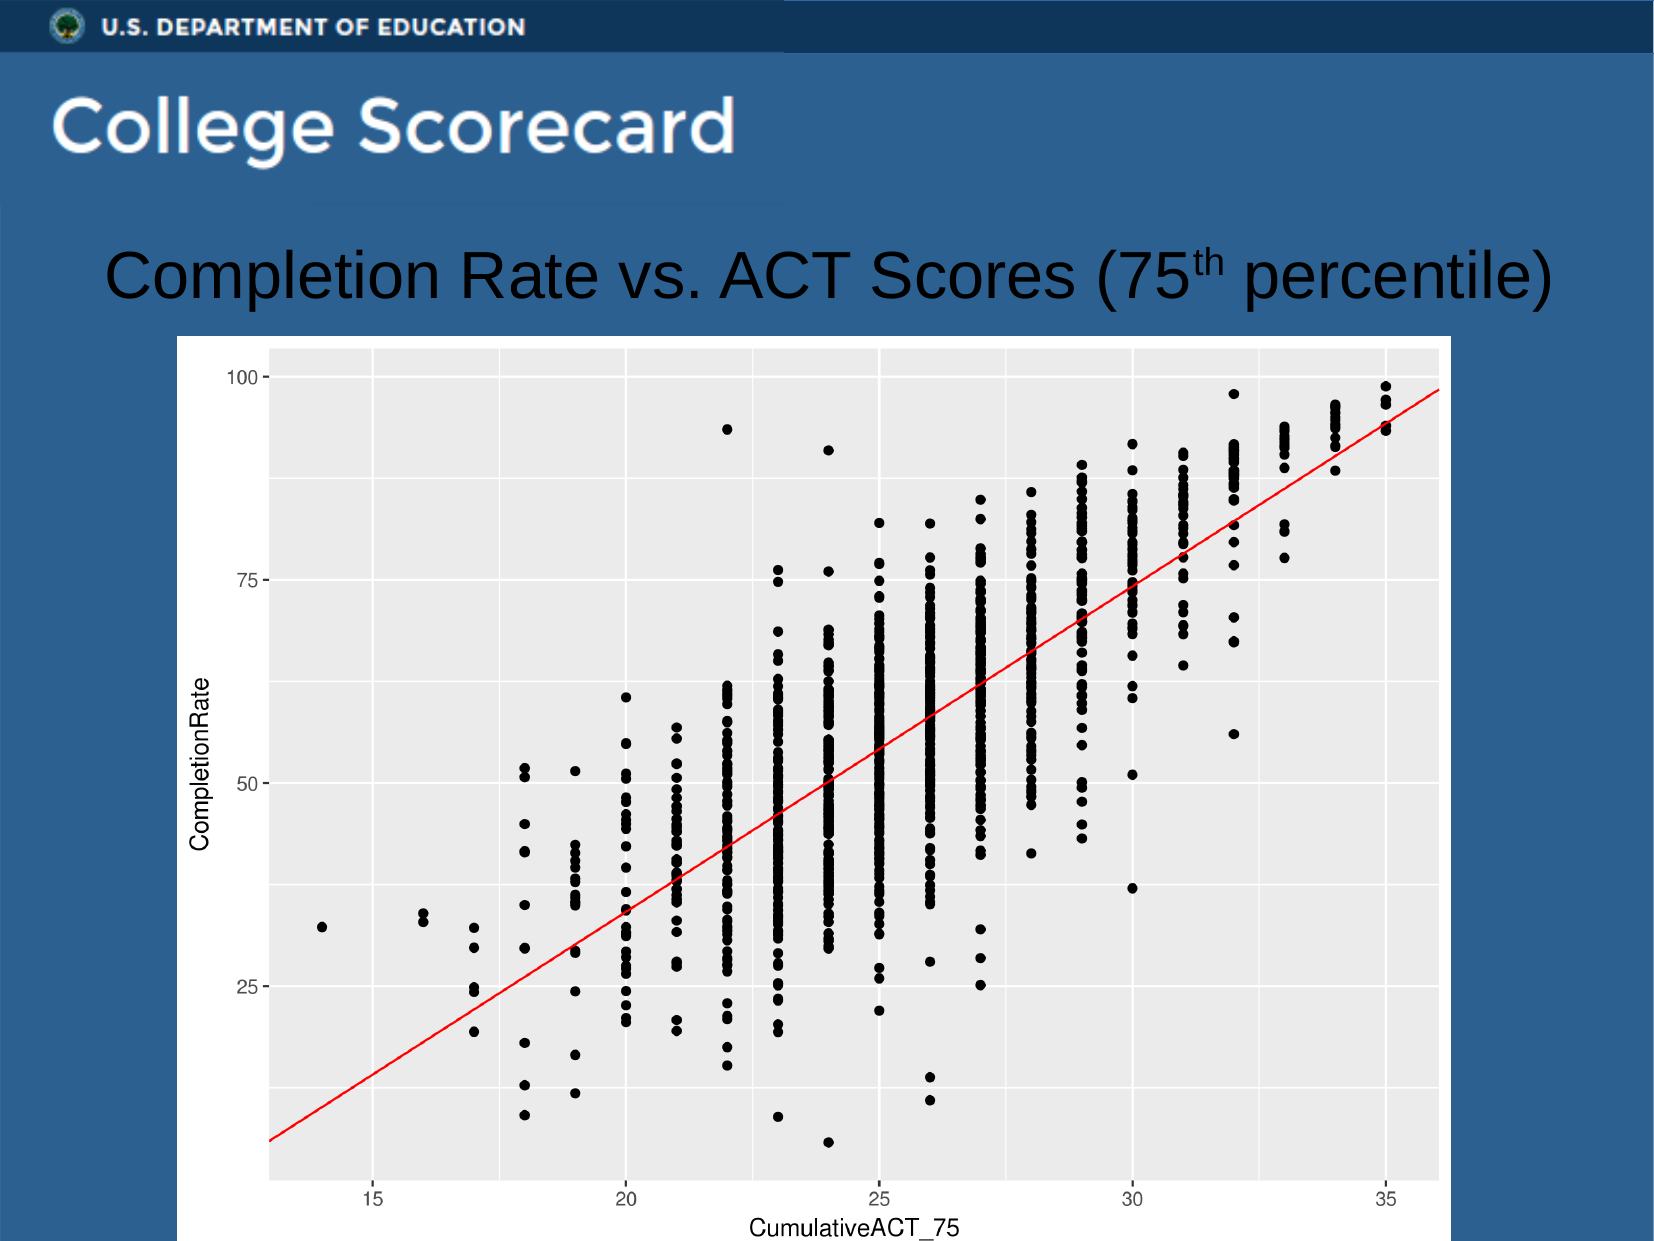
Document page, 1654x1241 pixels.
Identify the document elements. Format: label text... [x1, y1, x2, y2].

text_box [0, 0, 1654, 230]
picture [177, 336, 1451, 1241]
picture [0, 0, 784, 206]
text_box Completion Rate vs. ACT Scores (75th percentile) [0, 230, 1654, 322]
text_box [0, 322, 1654, 1241]
